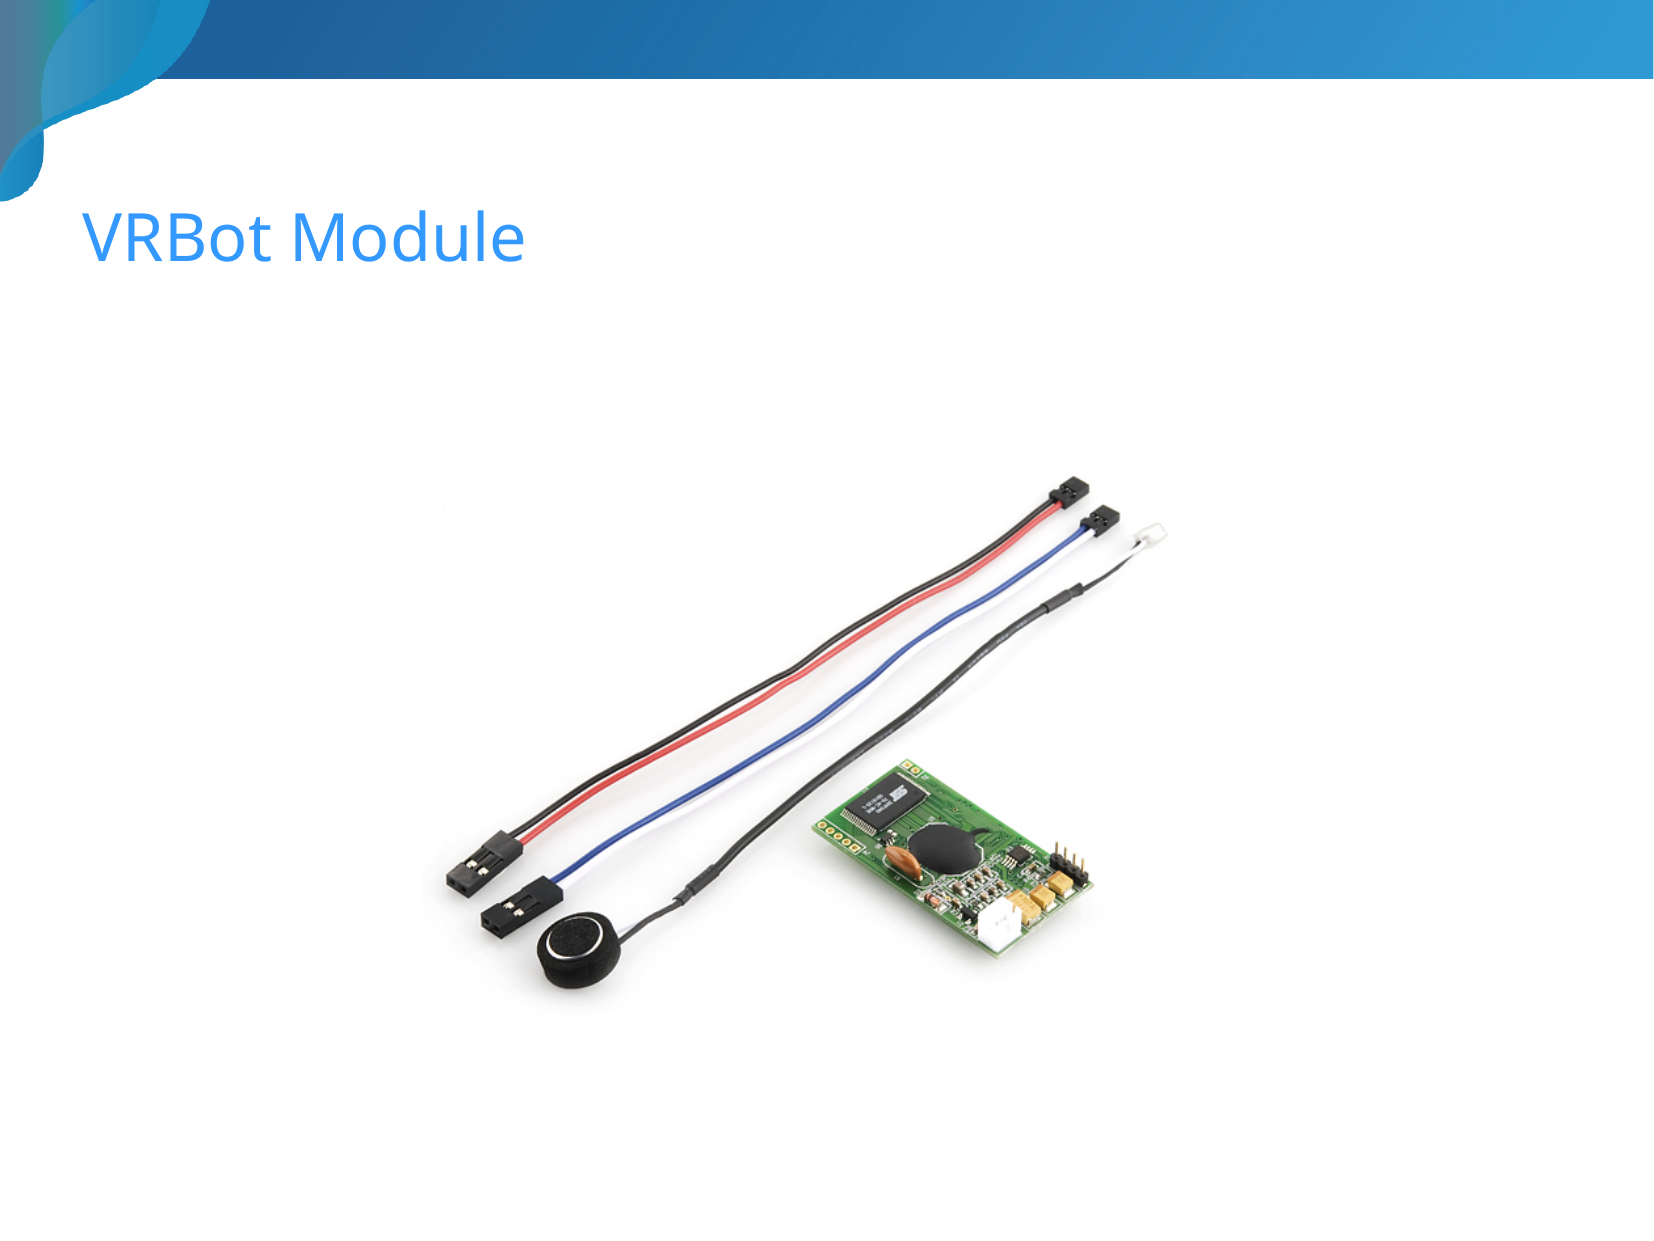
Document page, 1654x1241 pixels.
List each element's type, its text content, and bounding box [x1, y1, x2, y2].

title VRBot Module [82, 139, 1571, 332]
picture [0, 0, 1654, 1241]
